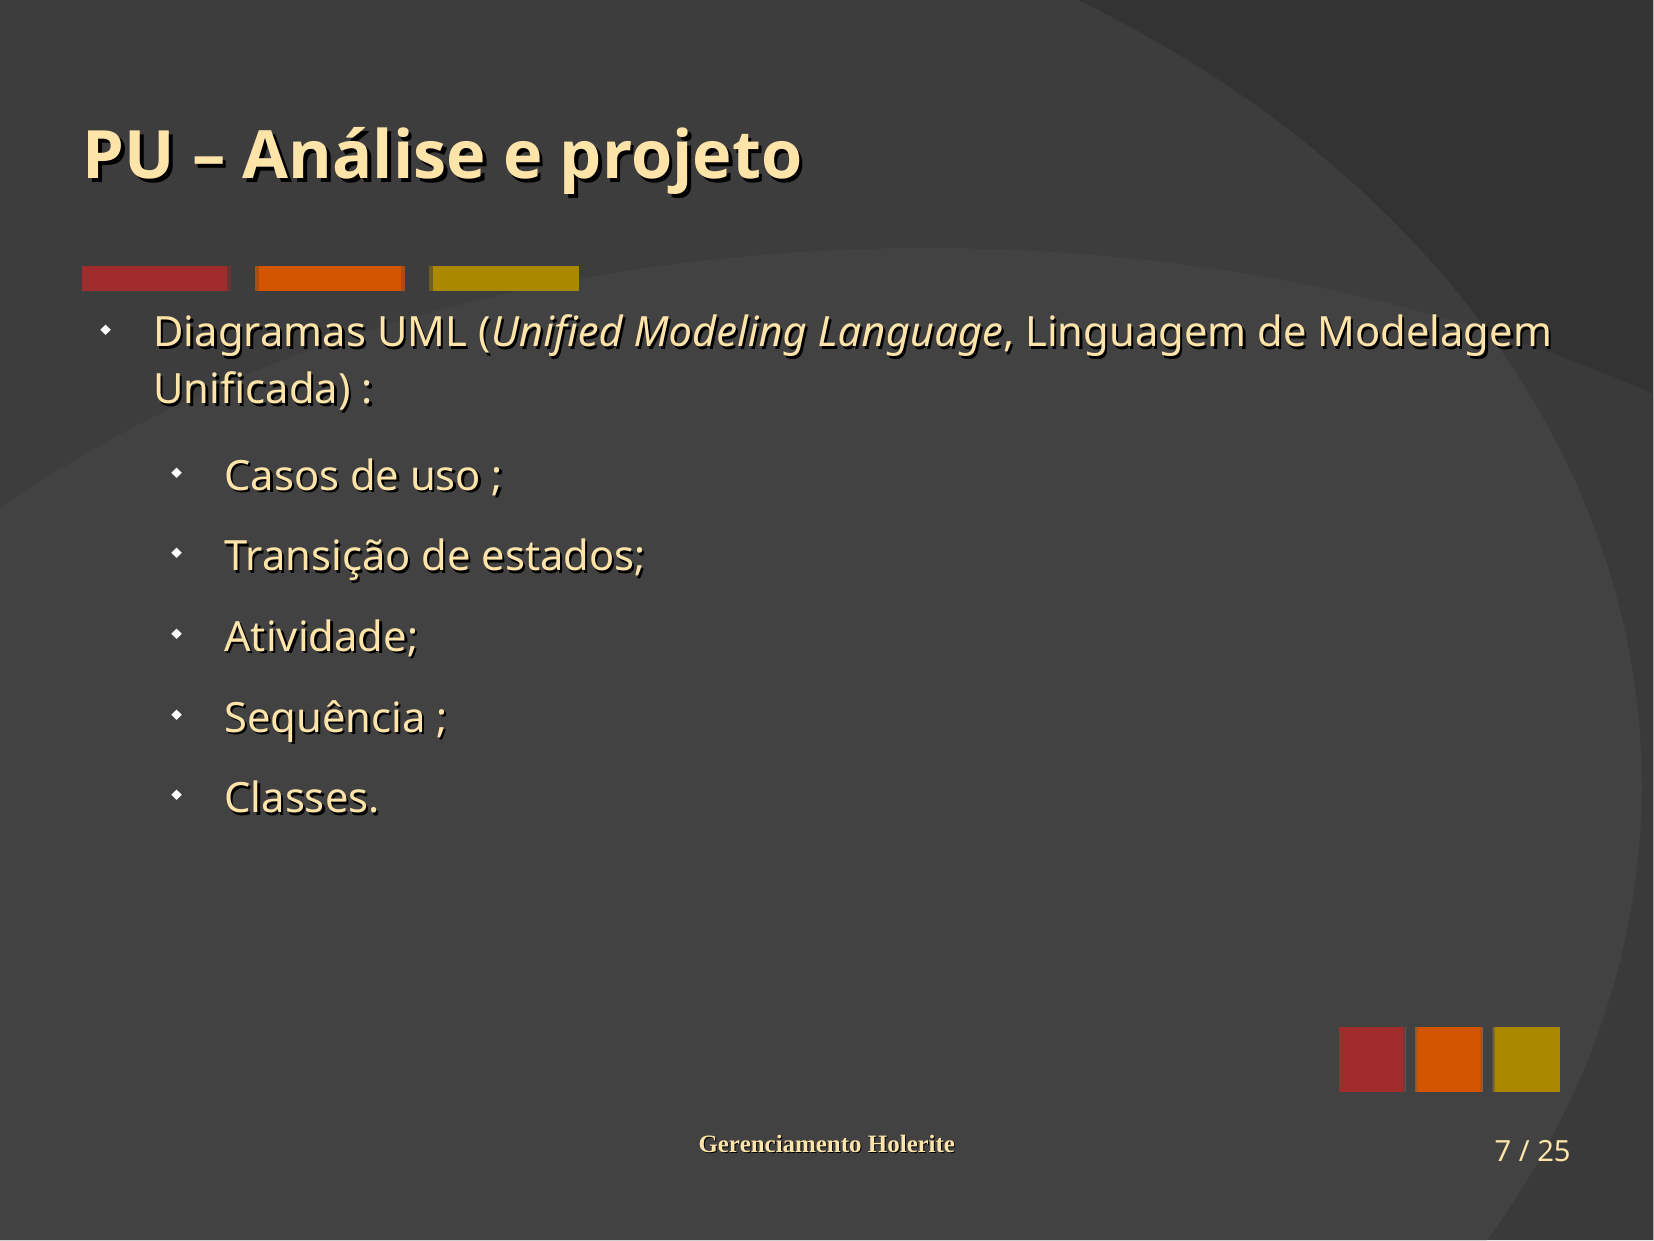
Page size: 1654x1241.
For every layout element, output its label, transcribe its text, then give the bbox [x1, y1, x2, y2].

picture [1339, 1027, 1560, 1092]
list Diagramas UML (Unified Modeling Language, Linguagem de Modelagem Unificada) : Casos de uso ; Transição de estados; Atividade; Sequência ; Classes. [82, 302, 1571, 1022]
title PU – Análise e projeto [82, 49, 1571, 257]
picture [82, 266, 579, 291]
